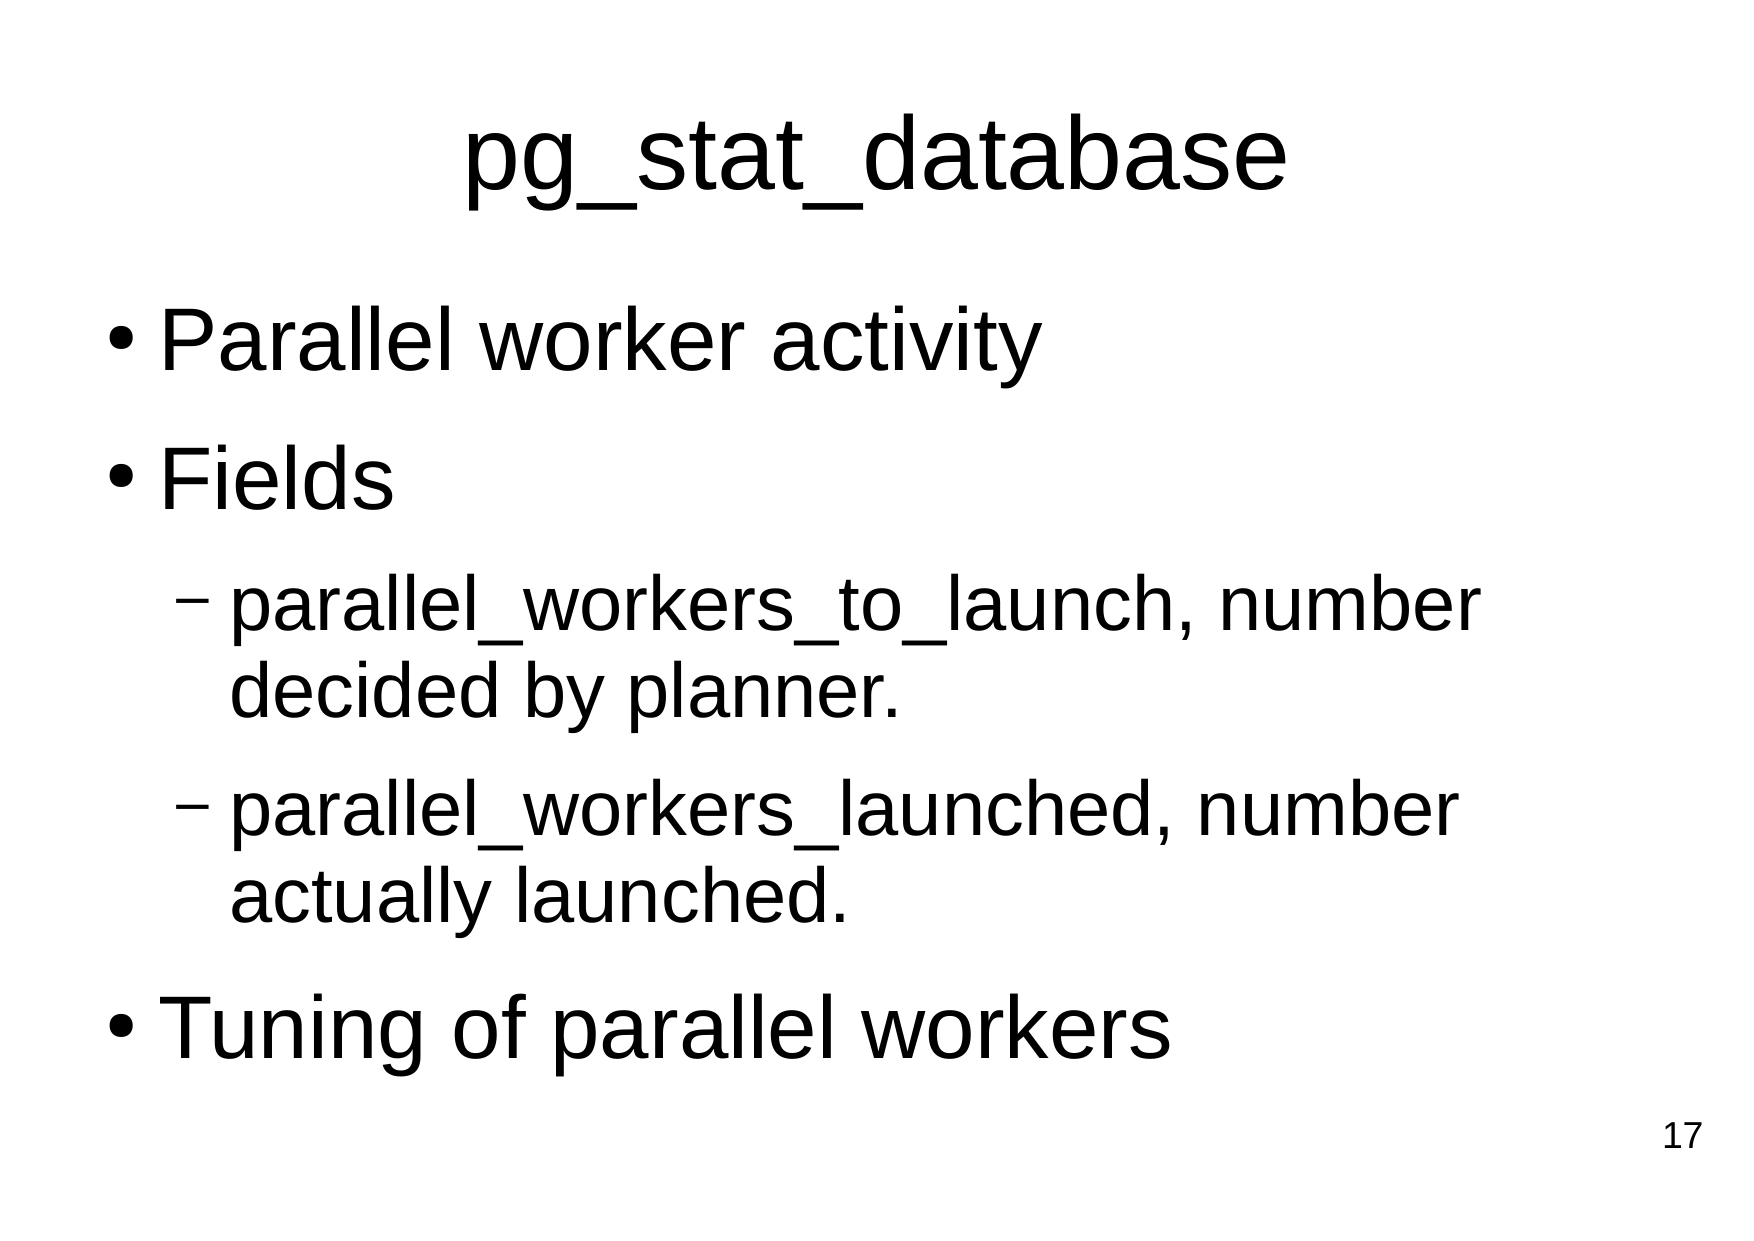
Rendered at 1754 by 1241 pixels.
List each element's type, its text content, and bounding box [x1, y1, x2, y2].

list Parallel worker activity Fields parallel_workers_to_launch, number decided by planner. parallel_workers_launched, number actually launched. Tuning of parallel workers [87, 290, 1667, 1081]
text_box <number> [1447, 1106, 1719, 1201]
title pg_stat_database [87, 0, 1667, 290]
